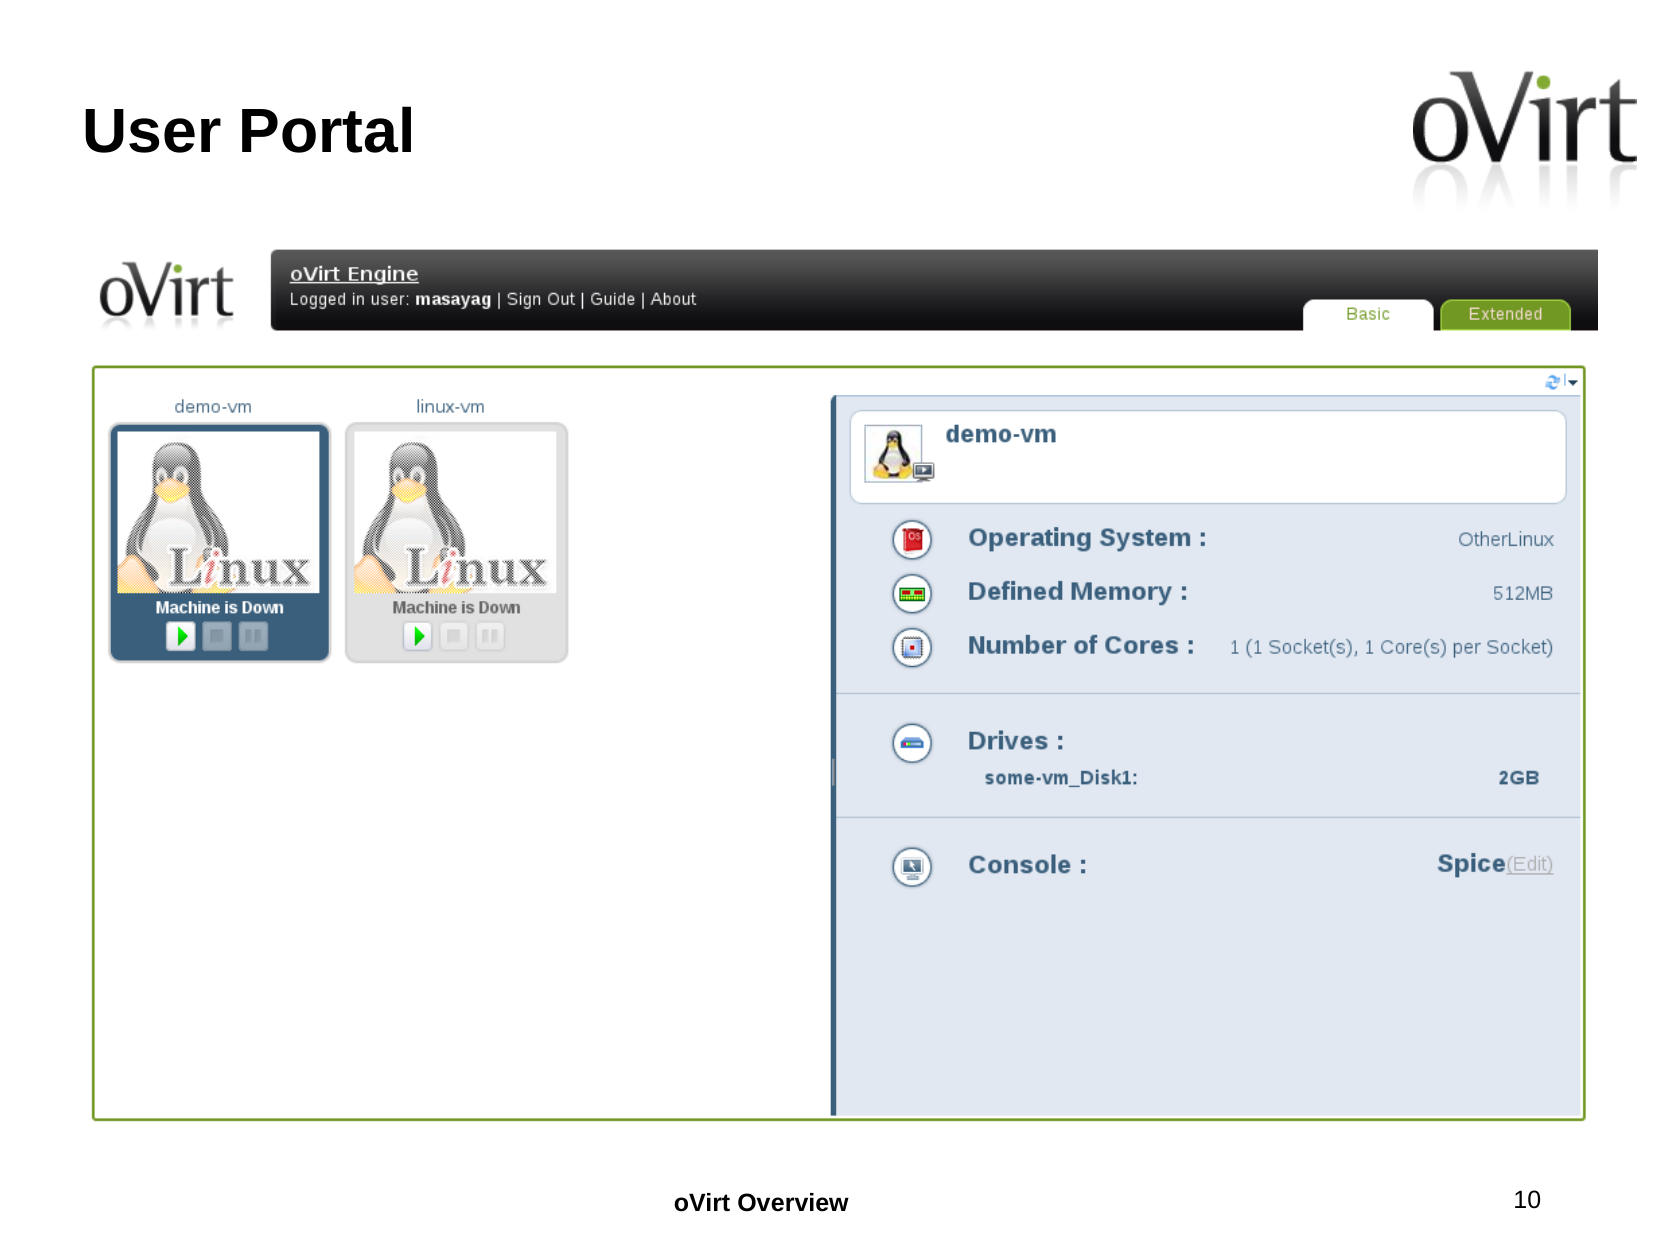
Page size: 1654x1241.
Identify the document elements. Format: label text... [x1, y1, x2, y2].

title User Portal [82, 37, 1571, 226]
picture [1571, 63, 1637, 212]
picture [80, 231, 1598, 1132]
